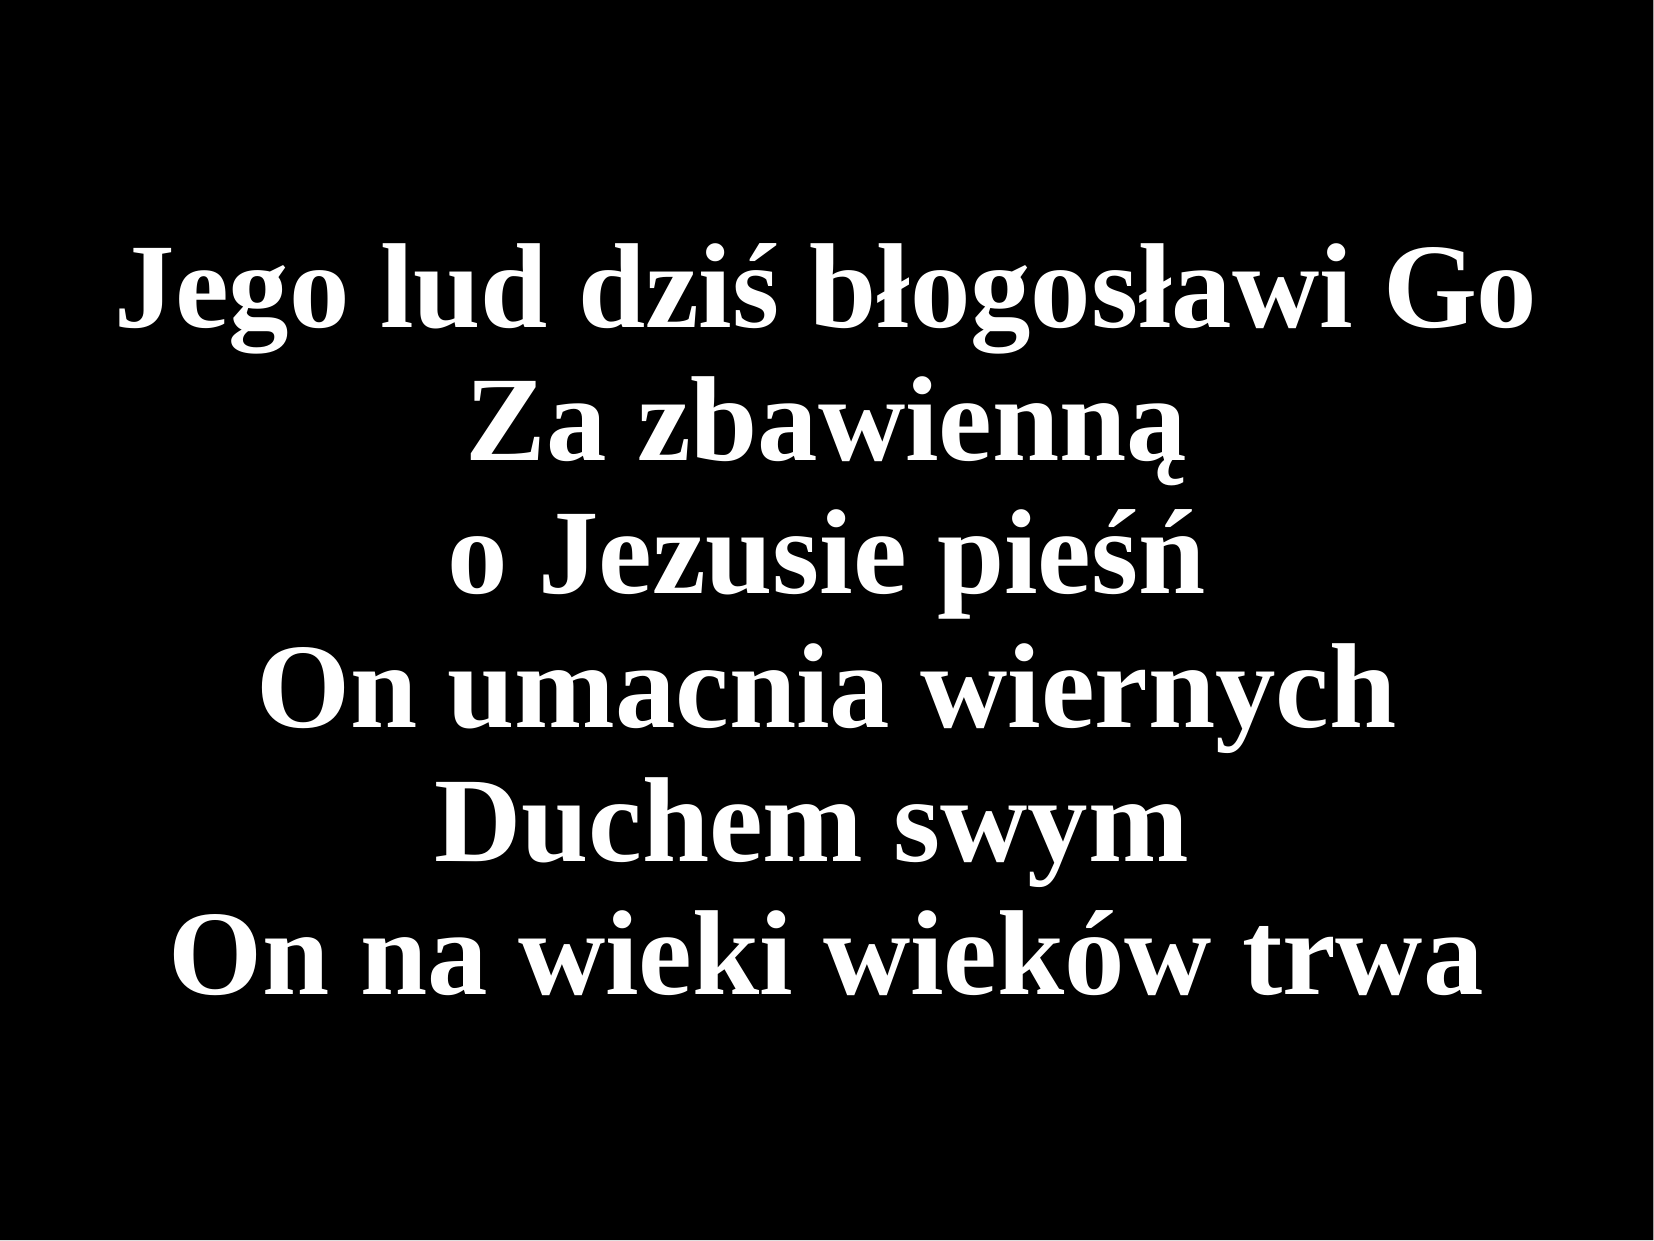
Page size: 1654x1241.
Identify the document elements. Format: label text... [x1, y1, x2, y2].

title Jego lud dziś błogosławi Go Za zbawienną o Jezusie pieśń On umacnia wiernych Duchem swym On na wieki wieków trwa [0, 0, 1654, 1241]
